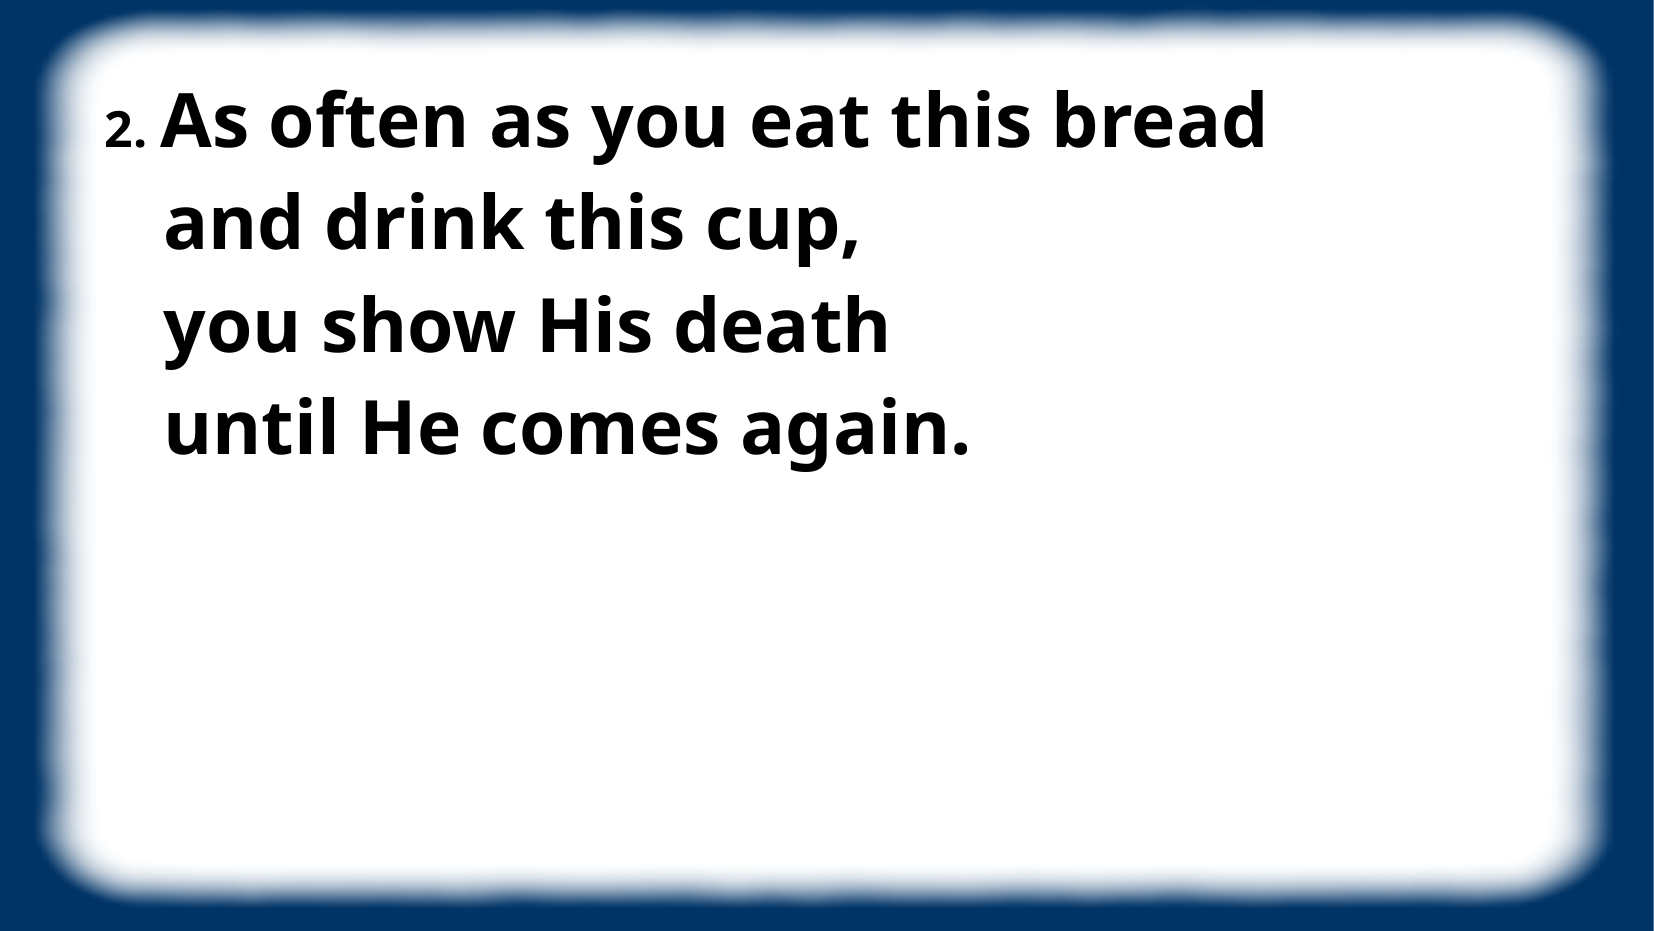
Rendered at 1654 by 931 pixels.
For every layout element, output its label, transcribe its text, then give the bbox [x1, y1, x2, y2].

text_box 2. As often as you eat this bread and drink this cup, you show His death until He comes again. [90, 60, 1561, 481]
picture [0, 0, 1654, 931]
